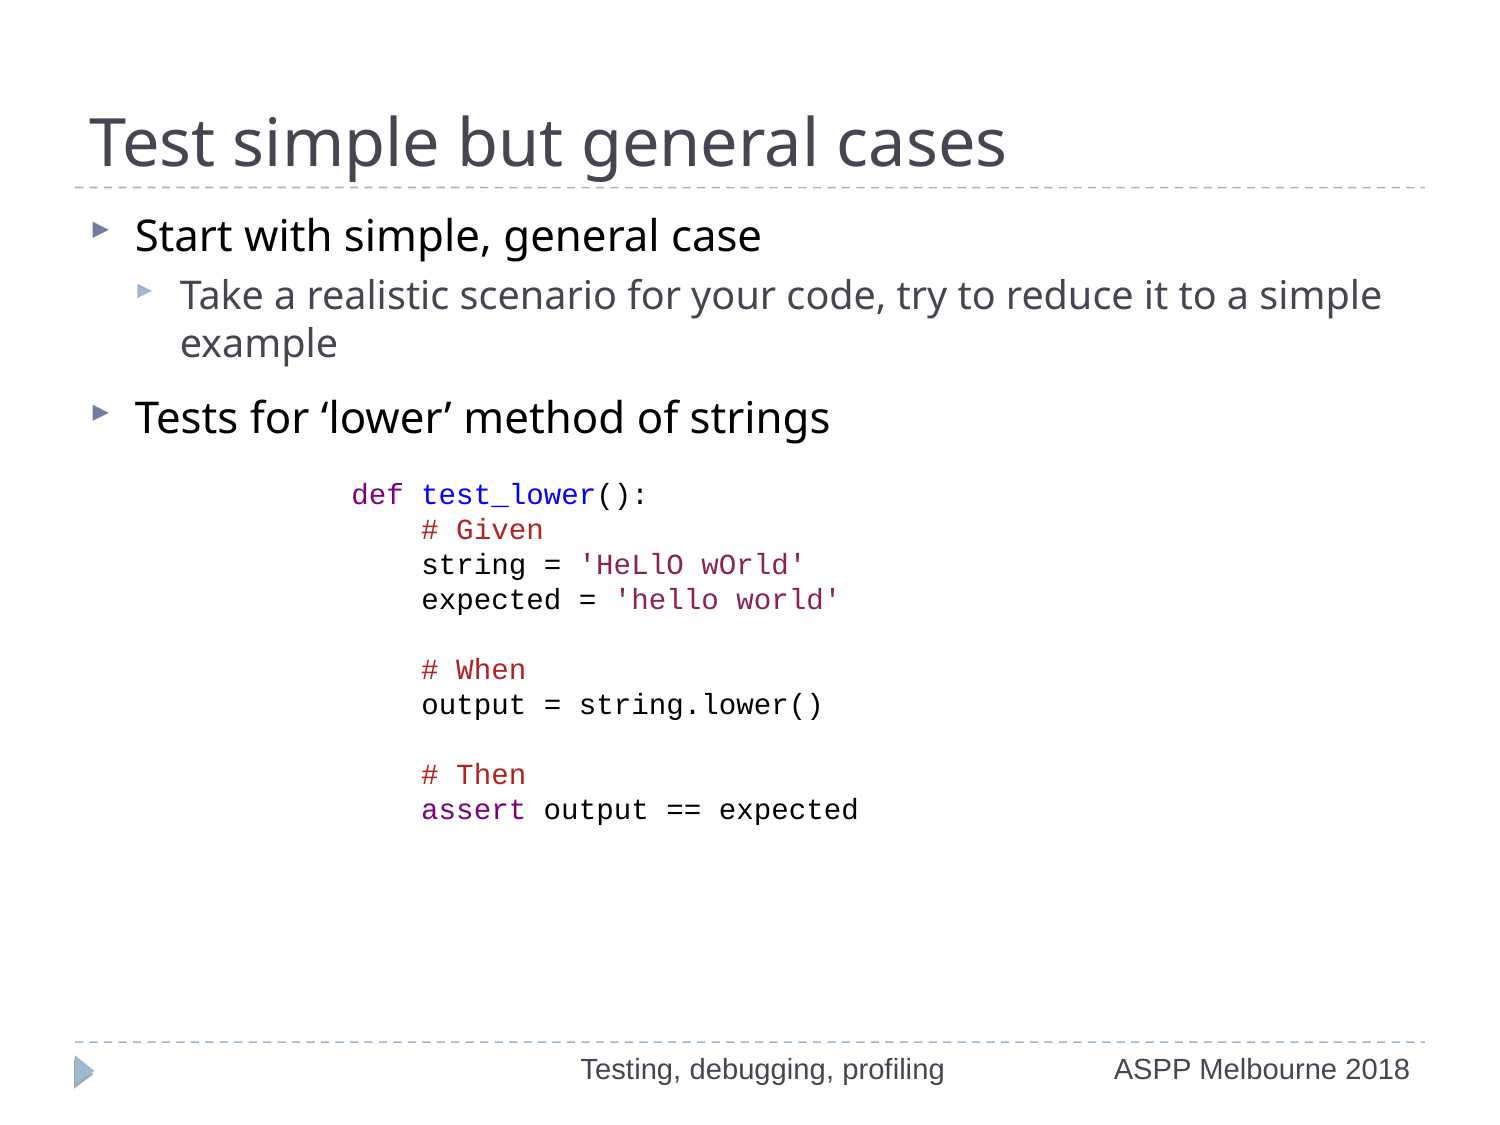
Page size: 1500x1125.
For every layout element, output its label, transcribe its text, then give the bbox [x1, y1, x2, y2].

list Start with simple, general case Take a realistic scenario for your code, try to reduce it to a simple example Tests for ‘lower’ method of strings [75, 200, 1425, 457]
footer Testing, debugging, profiling [475, 1042, 1051, 1103]
slide_number ASPP Melbourne 2018 [1051, 1042, 1426, 1103]
title Test simple but general cases [75, 24, 1425, 188]
text_box def test_lower(): # Given string = 'HeLlO wOrld' expected = 'hello world' # When output = string.lower() # Then assert output == expected [336, 467, 1282, 868]
